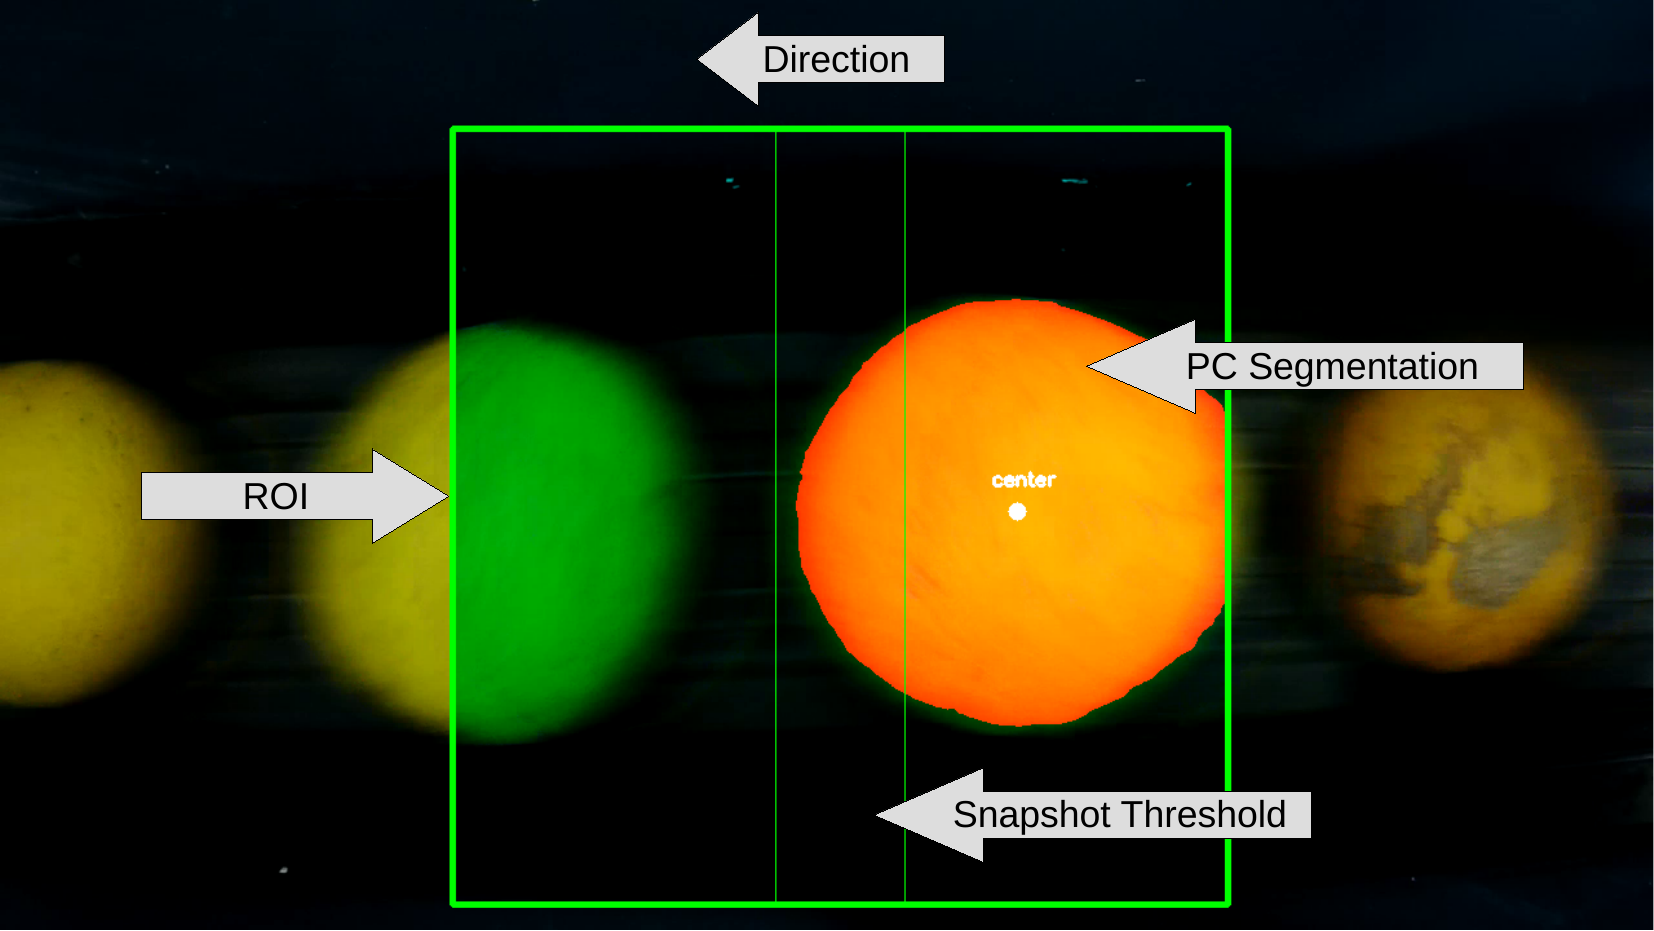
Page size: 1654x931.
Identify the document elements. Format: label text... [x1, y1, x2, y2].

picture [0, 0, 1654, 930]
text_box Direction [696, 11, 945, 107]
text_box ROI [141, 448, 449, 544]
text_box Snapshot Threshold [873, 767, 1312, 863]
text_box PC Segmentation [1086, 318, 1524, 414]
